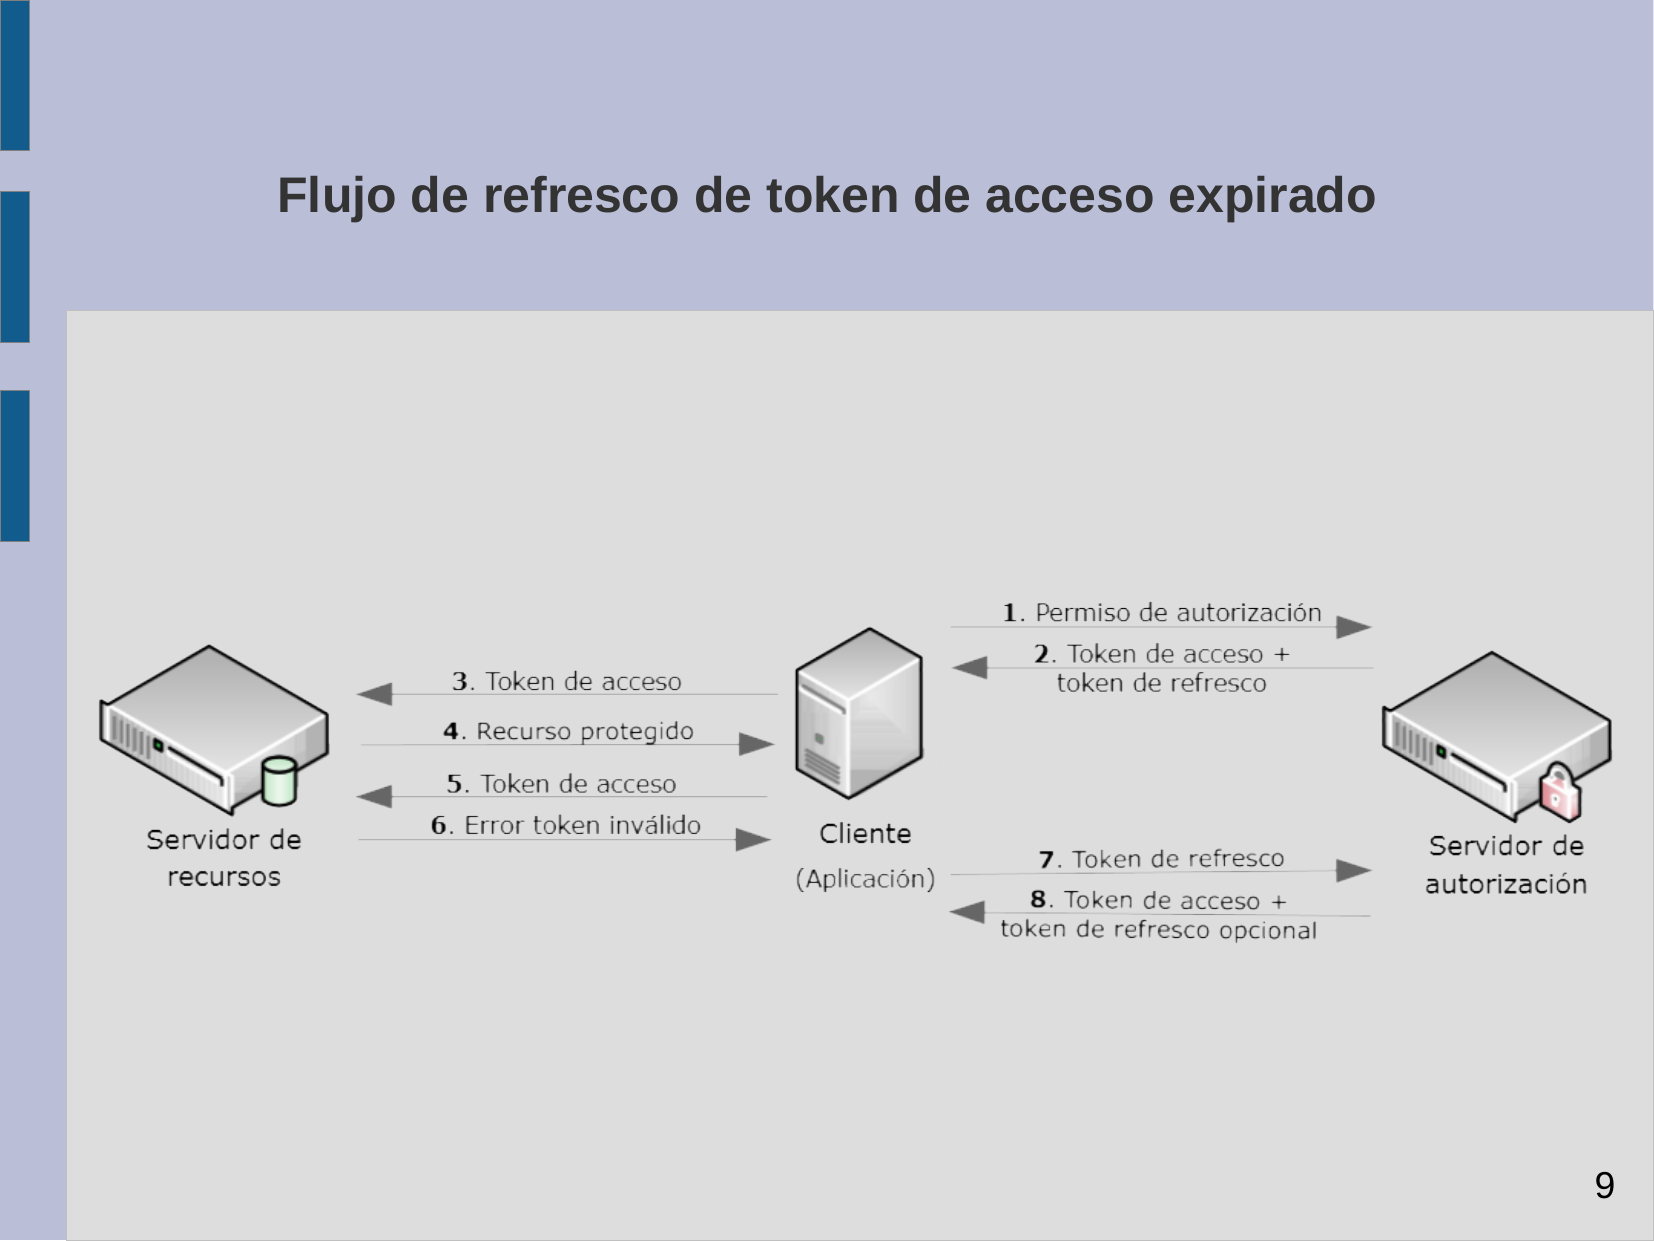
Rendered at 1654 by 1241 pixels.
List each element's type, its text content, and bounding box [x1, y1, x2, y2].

text_box <número> [973, 1157, 1631, 1229]
title Flujo de refresco de token de acceso expirado [121, 91, 1534, 299]
picture [41, 507, 1654, 1015]
